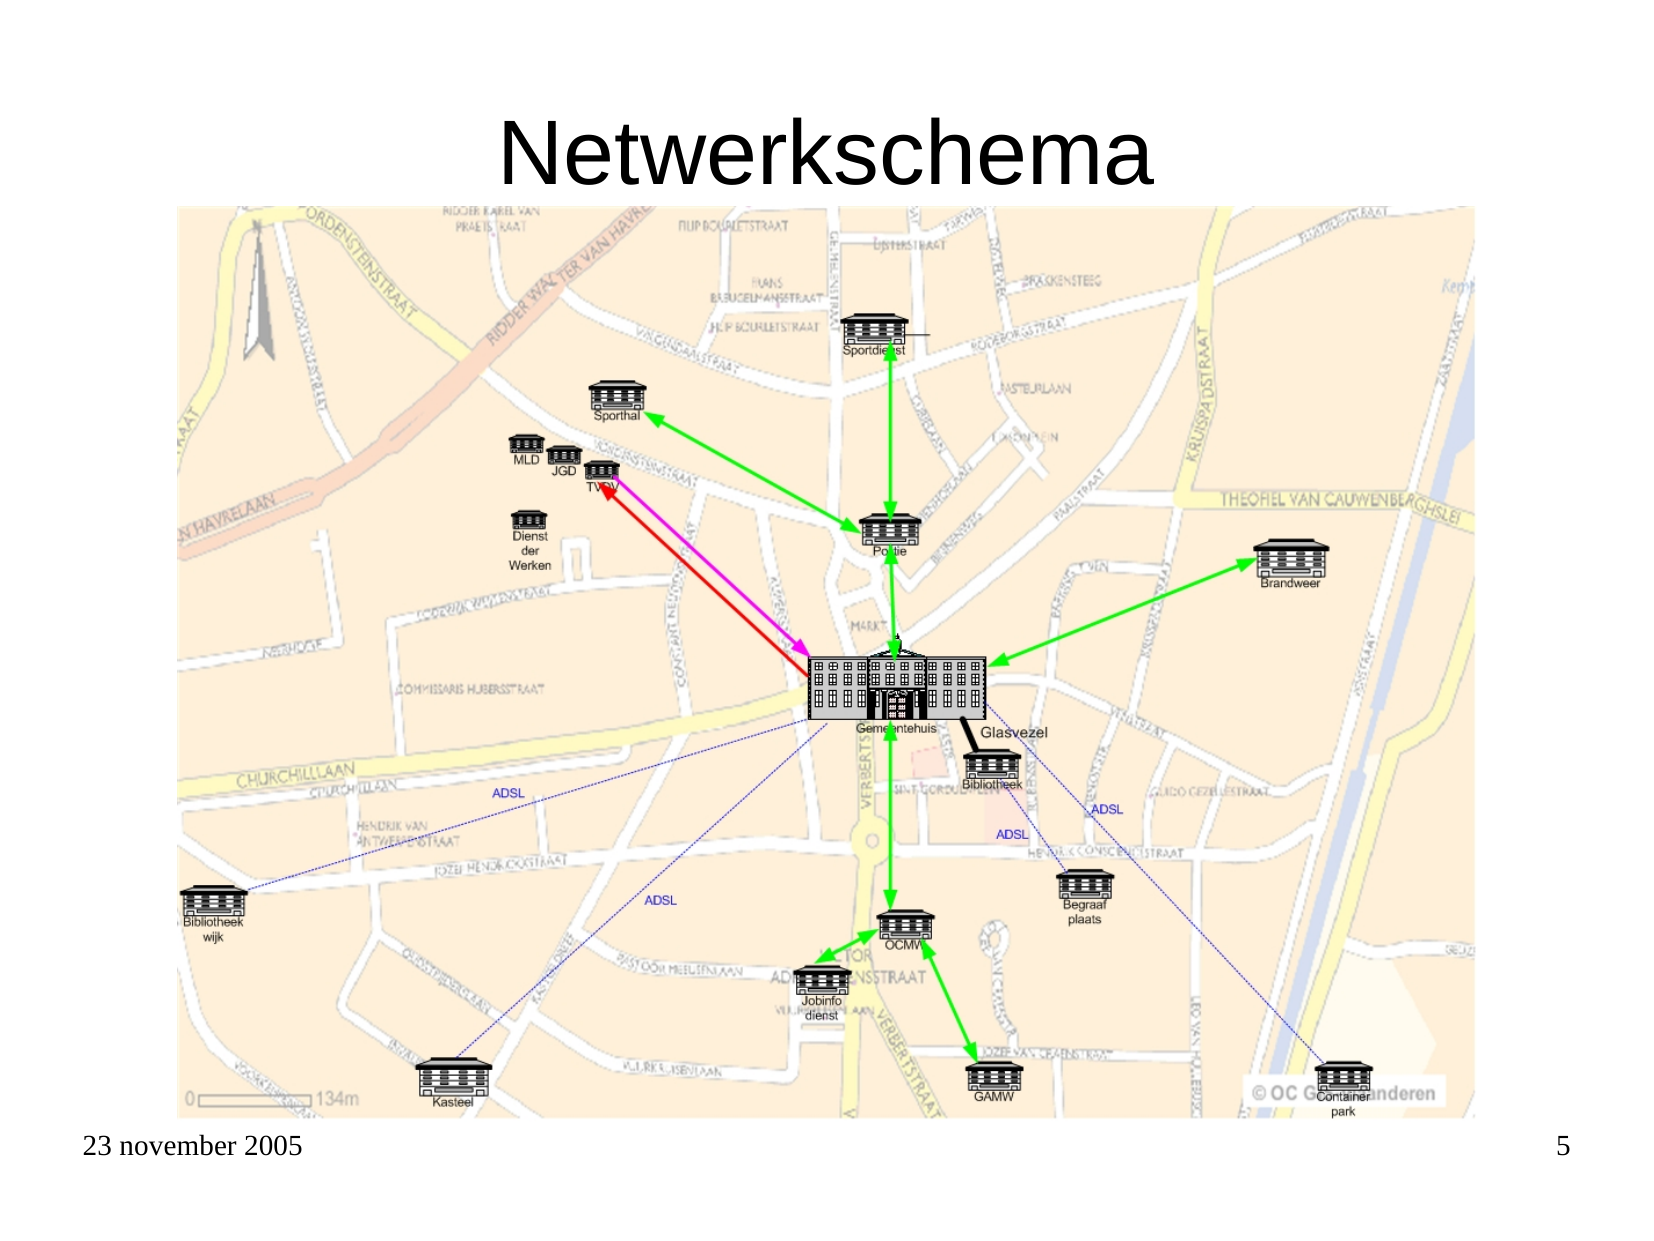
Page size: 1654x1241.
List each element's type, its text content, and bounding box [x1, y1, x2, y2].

title Netwerkschema [82, 49, 1571, 257]
picture [177, 206, 1477, 1123]
